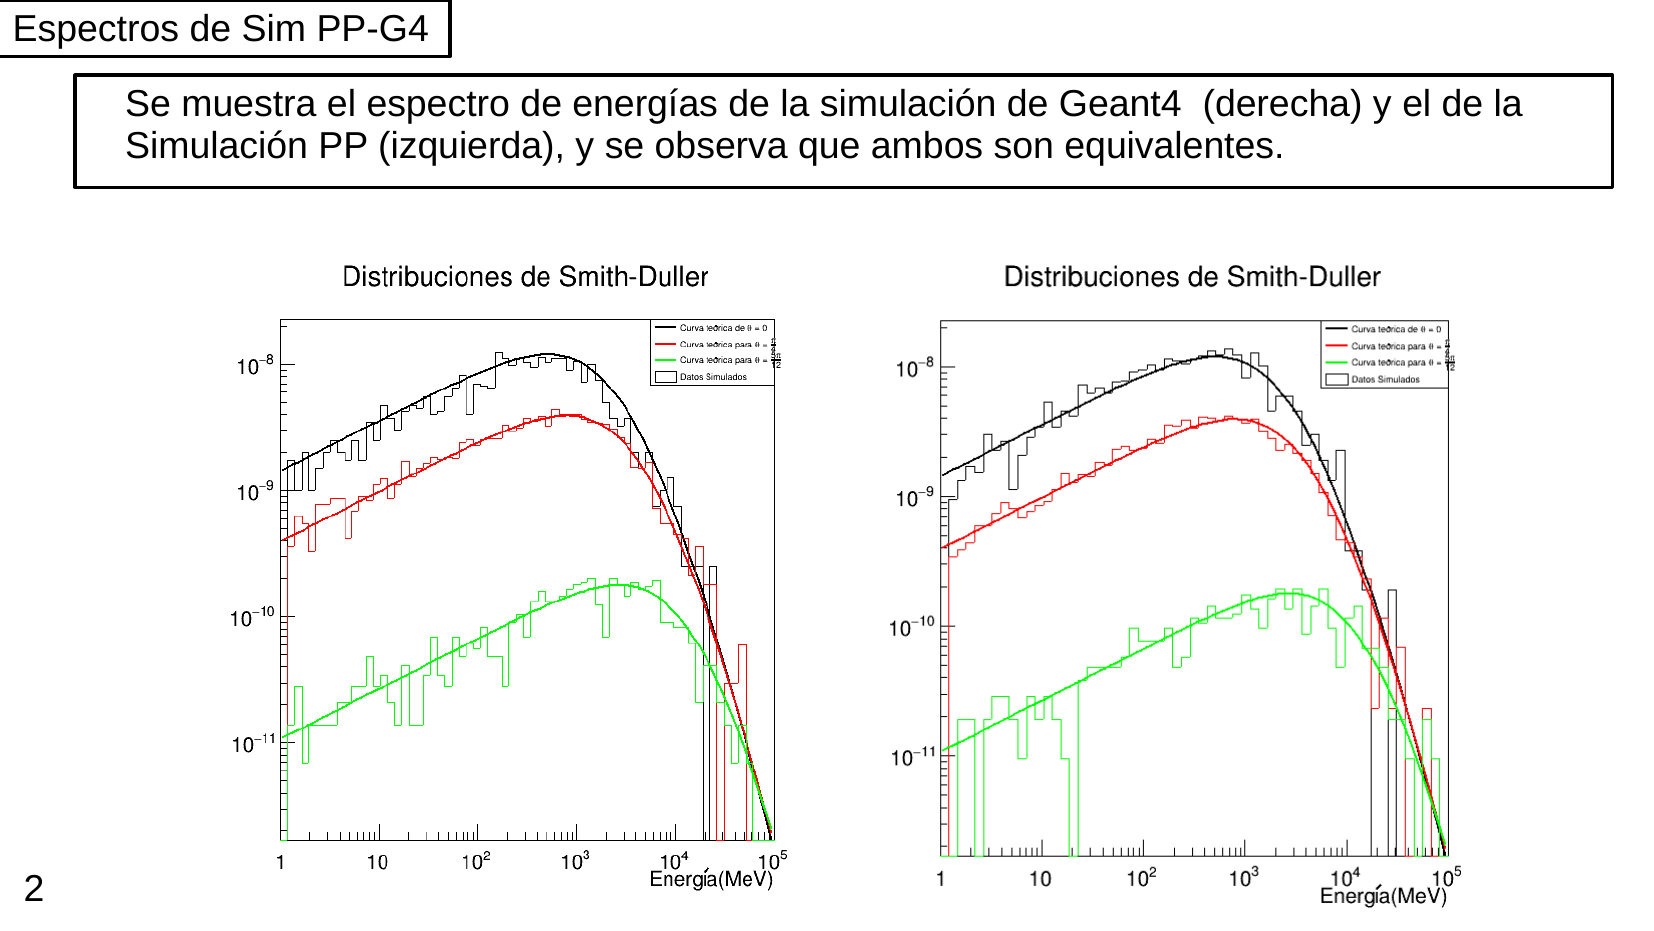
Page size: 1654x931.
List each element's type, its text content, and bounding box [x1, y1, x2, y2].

text_box Espectros de Sim PP-G4 [0, 0, 451, 57]
picture [225, 262, 788, 898]
text_box Se muestra el espectro de energías de la simulación de Geant4 (derecha) y el de la Simulación PP (izquierda), y se observa que ambos son equivalentes. [75, 75, 1613, 188]
picture [884, 262, 1463, 916]
text_box <number> [8, 860, 638, 931]
